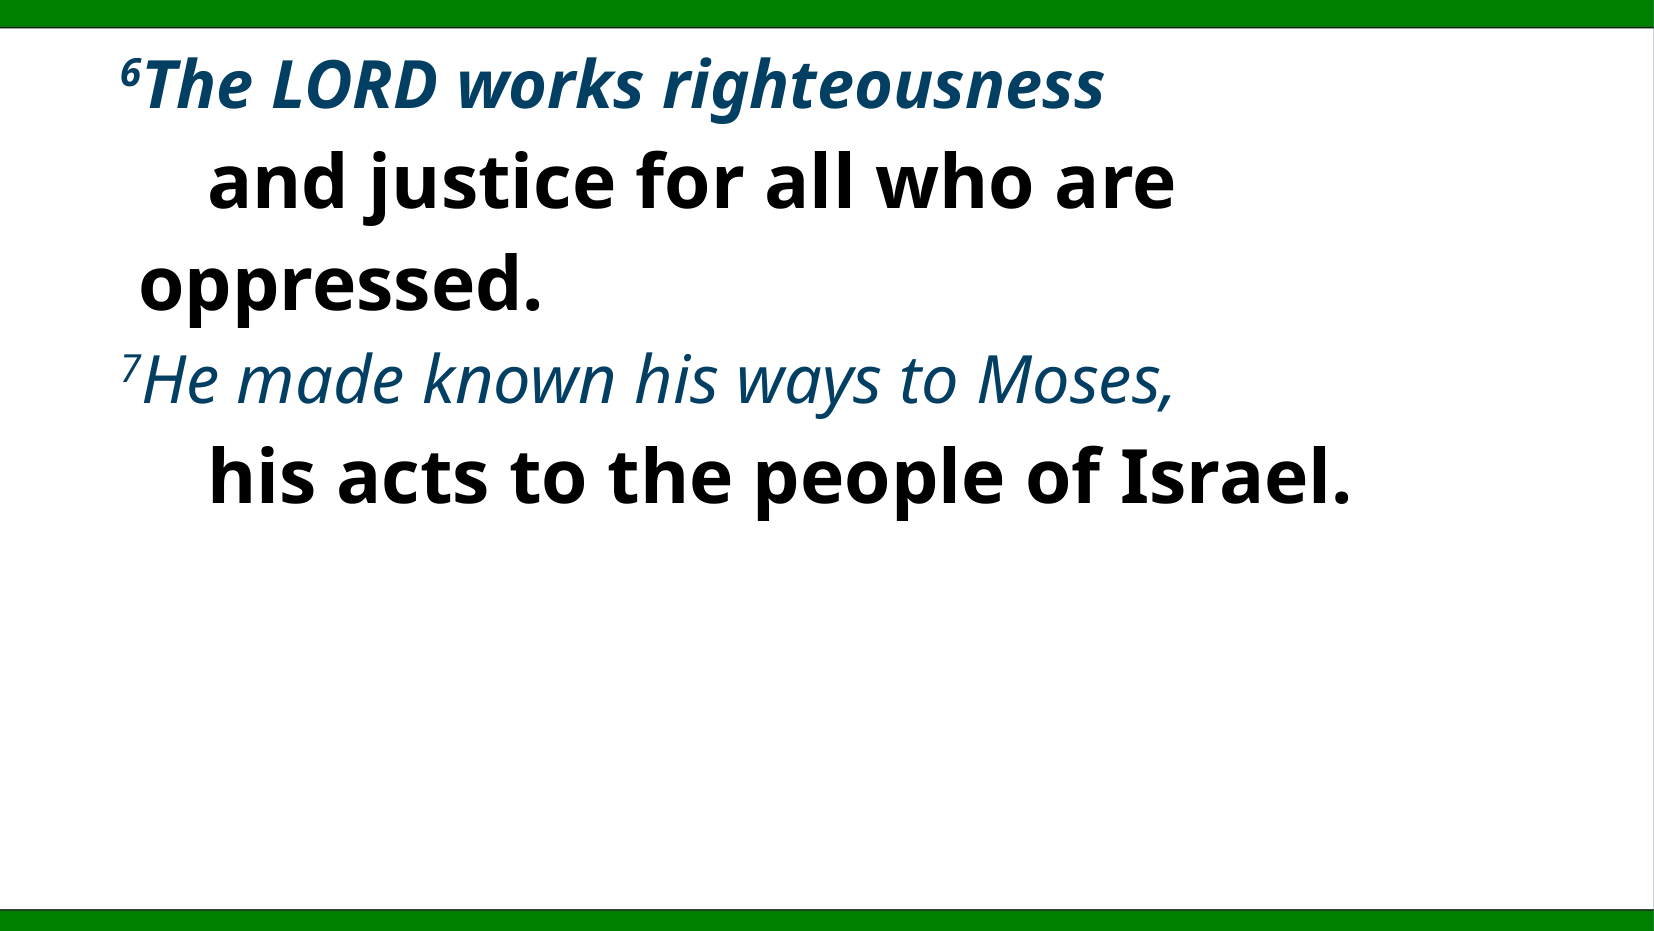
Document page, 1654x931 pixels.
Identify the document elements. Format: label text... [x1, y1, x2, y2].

picture [0, 0, 1654, 931]
text_box 6The LORD works righteousness and justice for all who are oppressed. 7He made known his ways to Moses, his acts to the people of Israel. [105, 30, 1546, 422]
